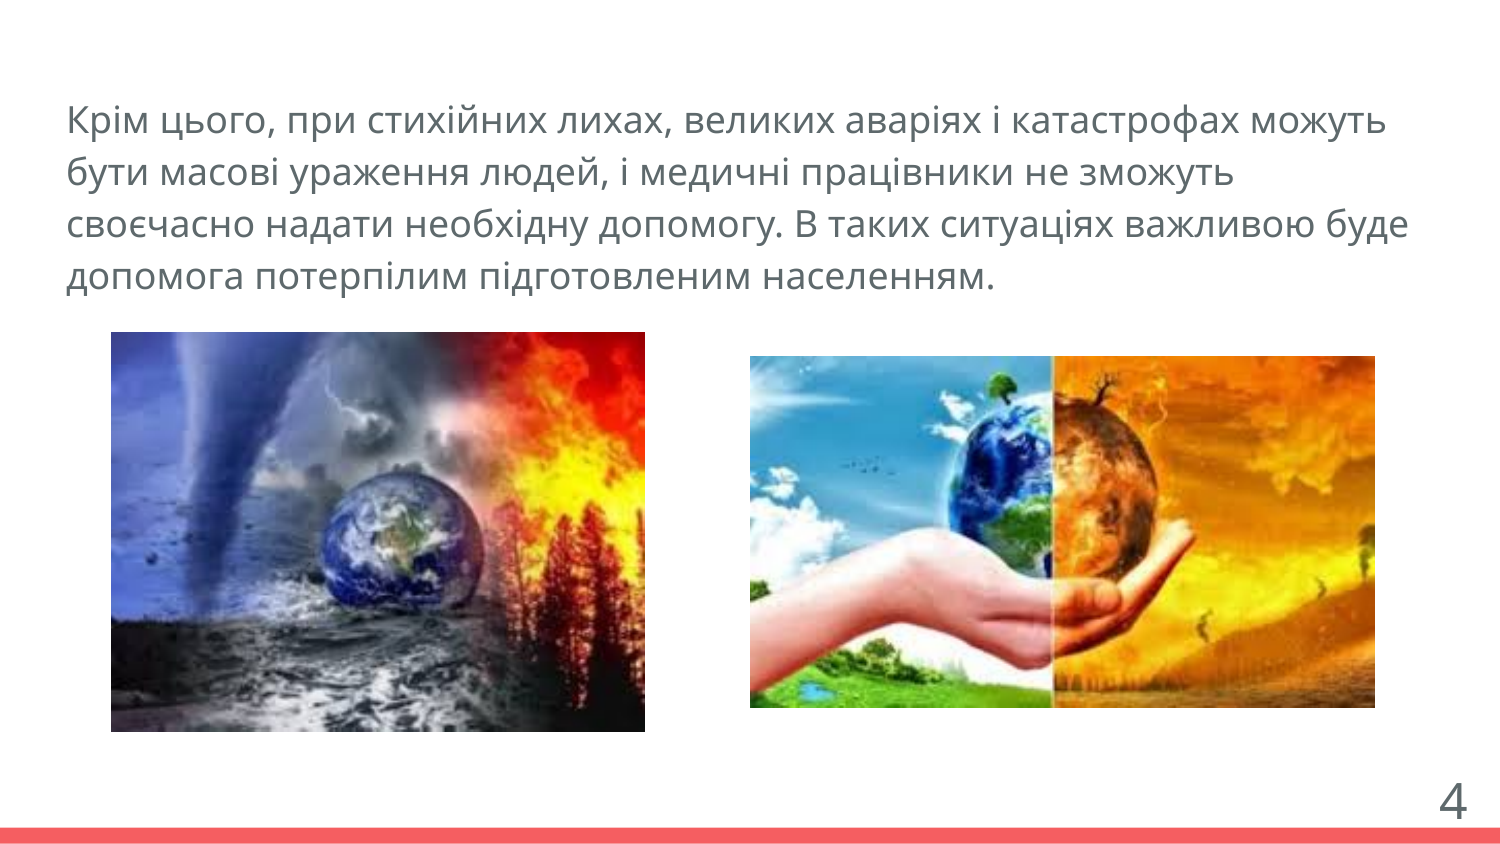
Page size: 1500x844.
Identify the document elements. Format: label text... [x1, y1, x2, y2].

slide_number <number> [1392, 771, 1483, 836]
picture [111, 332, 645, 732]
picture [750, 356, 1375, 708]
list Крім цього, при стихійних лихах, великих аваріях і катастрофах можуть бути масові ураження людей, і медичні працівники не зможуть своєчасно надати необхідну допомогу. В таких ситуаціях важливою буде допомога потерпілим підготовленим населенням. [51, 74, 1449, 750]
